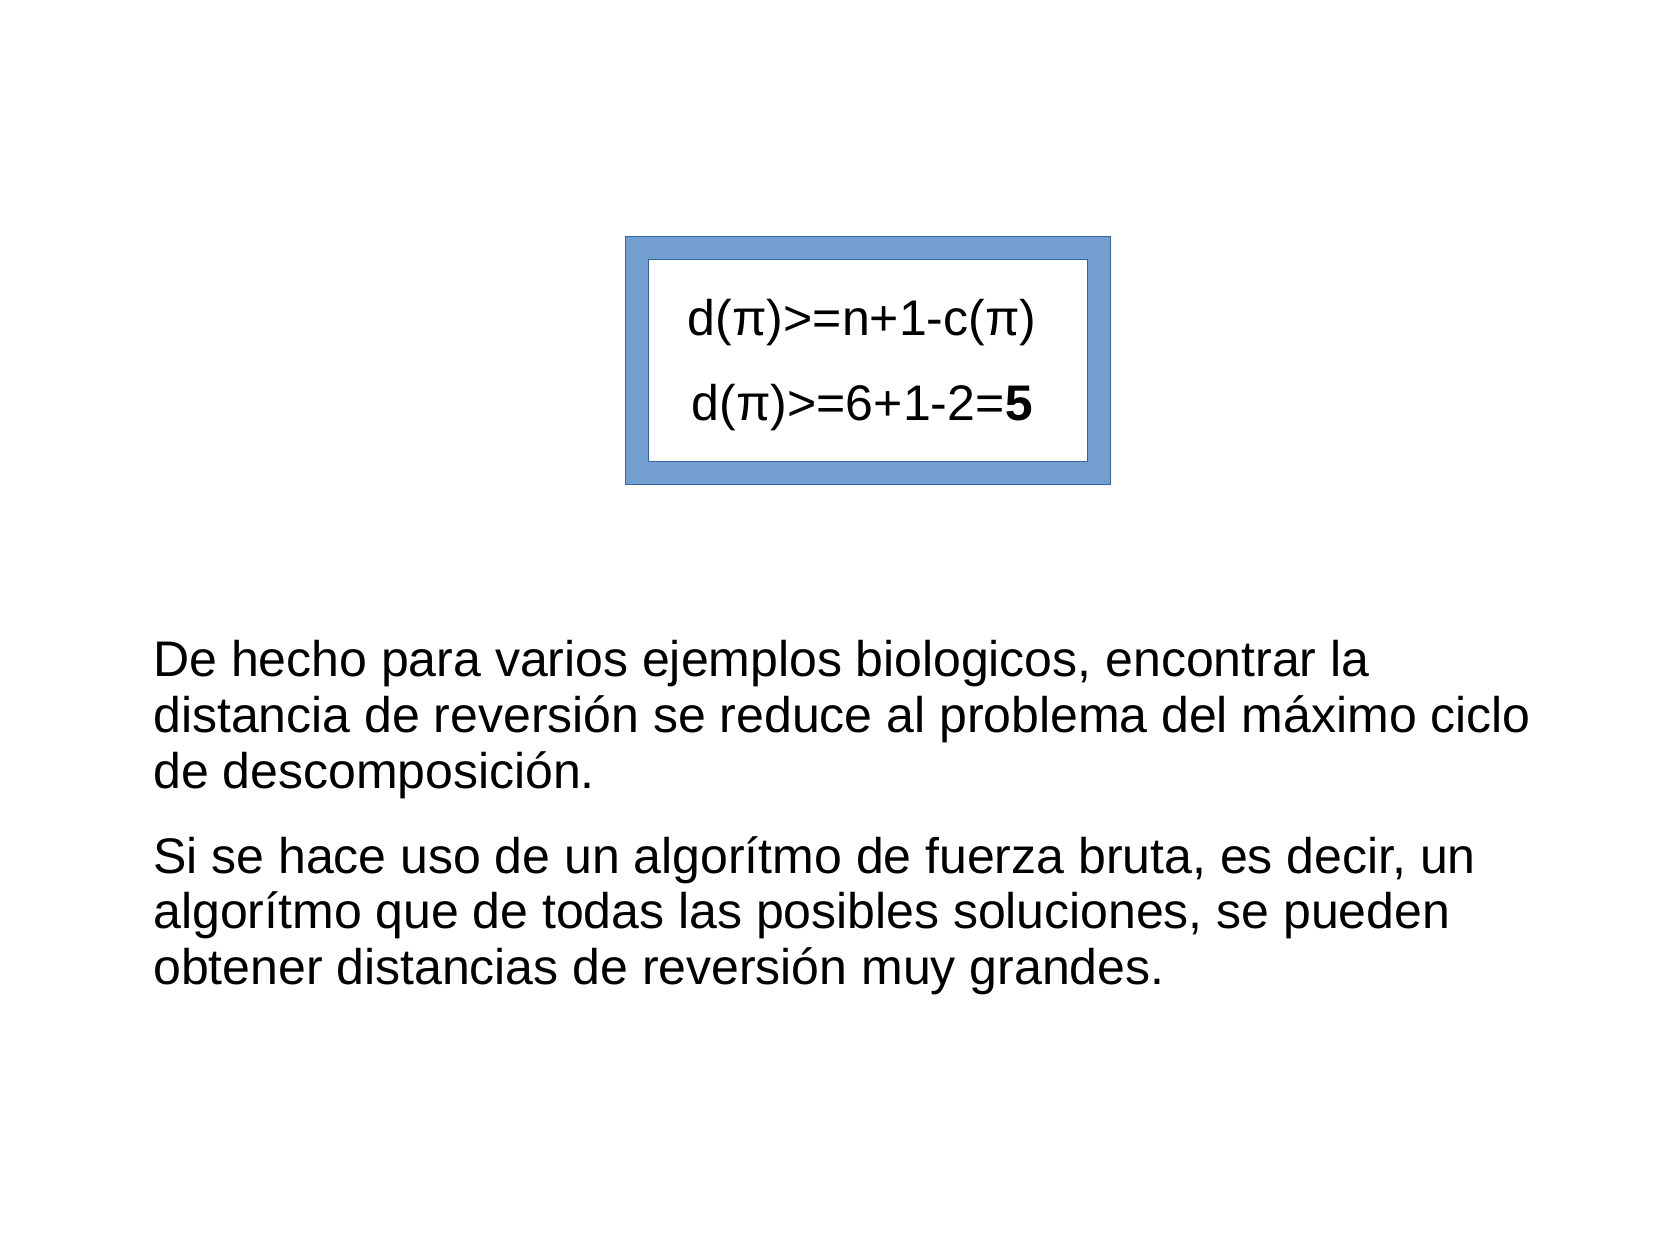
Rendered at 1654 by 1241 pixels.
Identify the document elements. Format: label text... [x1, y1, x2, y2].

list d(π)>=n+1-c(π) d(π)>=6+1-2=5 De hecho para varios ejemplos biologicos, encontrar la distancia de reversión se reduce al problema del máximo ciclo de descomposición. Si se hace uso de un algorítmo de fuerza bruta, es decir, un algorítmo que de todas las posibles soluciones, se pueden obtener distancias de reversión muy grandes. [82, 290, 1571, 1010]
list d(π)>=n+1-c(π) d(π)>=6+1-2=5 De hecho para varios ejemplos biologicos, encontrar la distancia de reversión se reduce al problema del máximo ciclo de descomposición. Si se hace uso de un algorítmo de fuerza bruta, es decir, un algorítmo que de todas las posibles soluciones, se pueden obtener distancias de reversión muy grandes. [649, 290, 1087, 461]
text_box [625, 236, 1111, 485]
